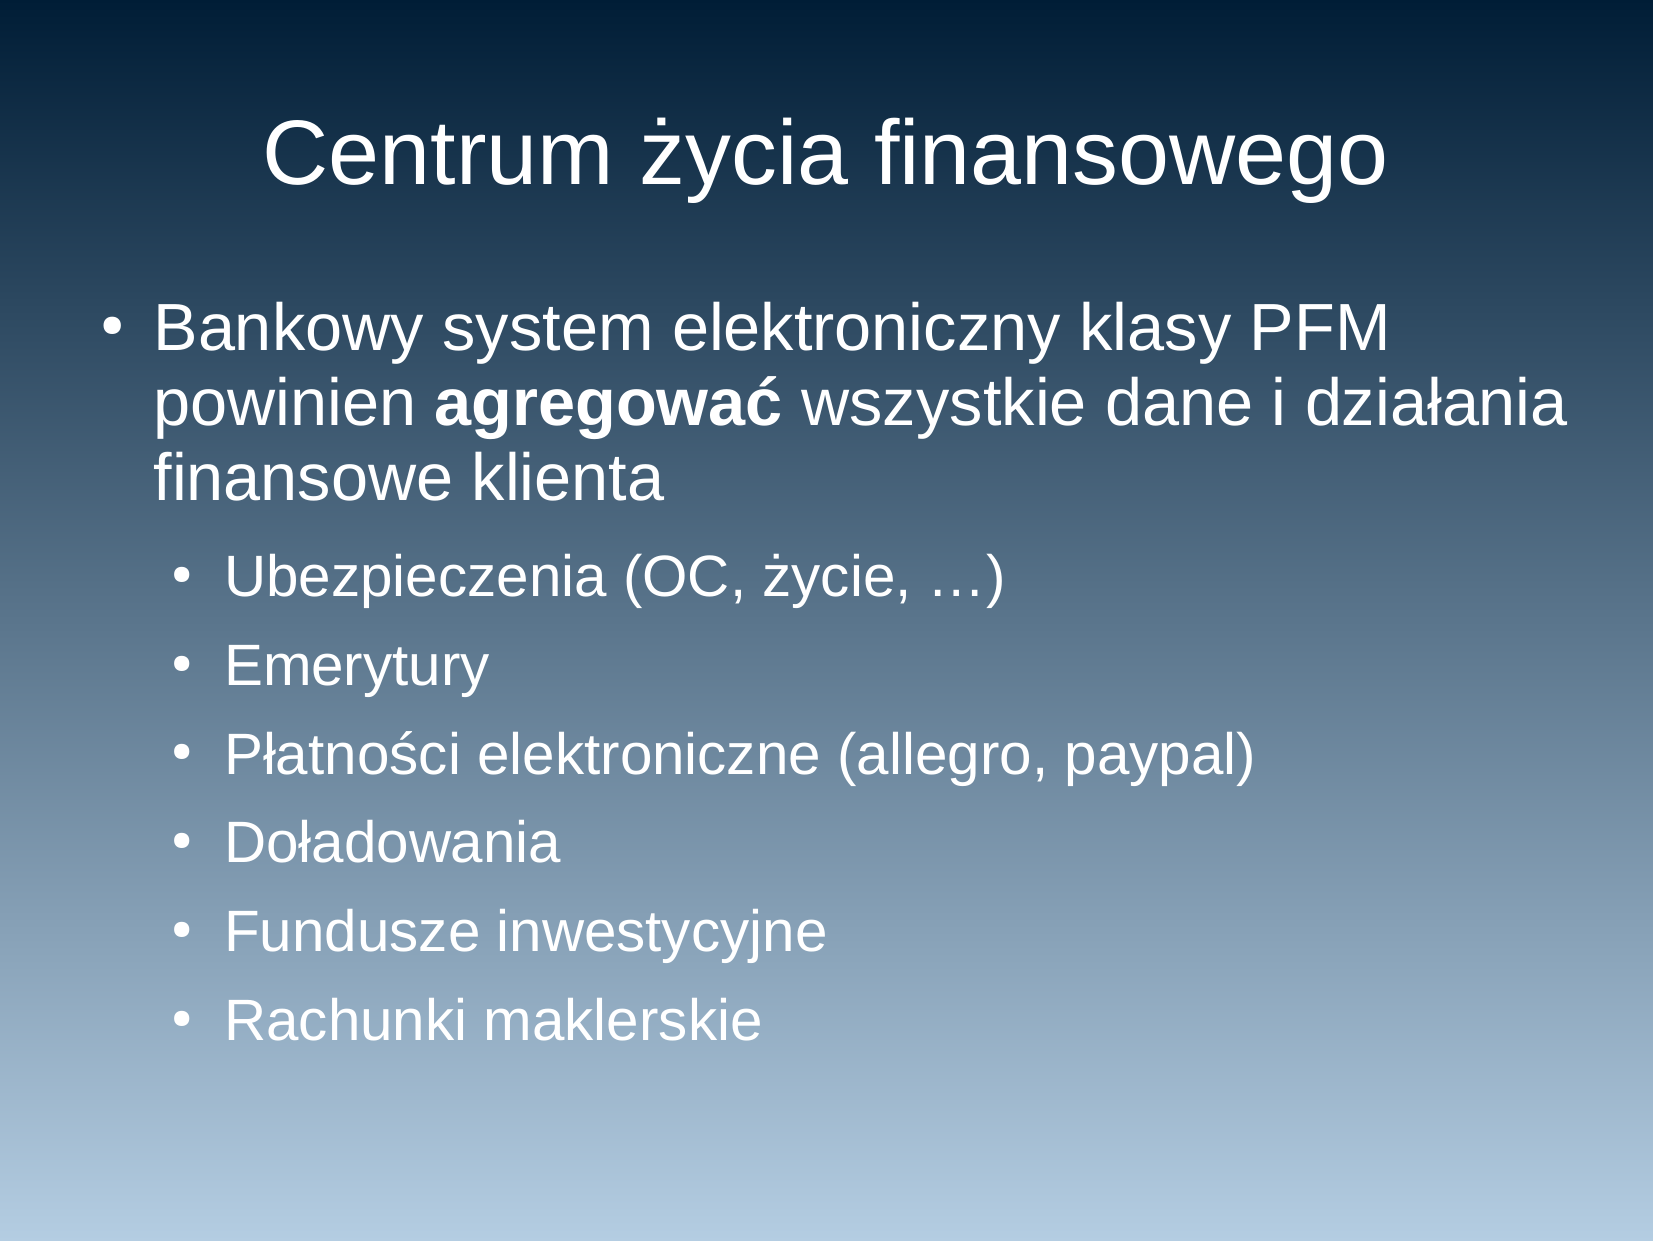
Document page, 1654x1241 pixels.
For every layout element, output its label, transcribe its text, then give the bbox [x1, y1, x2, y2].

list Bankowy system elektroniczny klasy PFM powinien agregować wszystkie dane i działania finansowe klienta Ubezpieczenia (OC, życie, …) Emerytury Płatności elektroniczne (allegro, paypal) Doładowania Fundusze inwestycyjne Rachunki maklerskie [82, 290, 1571, 1109]
title Centrum życia finansowego [82, 49, 1571, 257]
